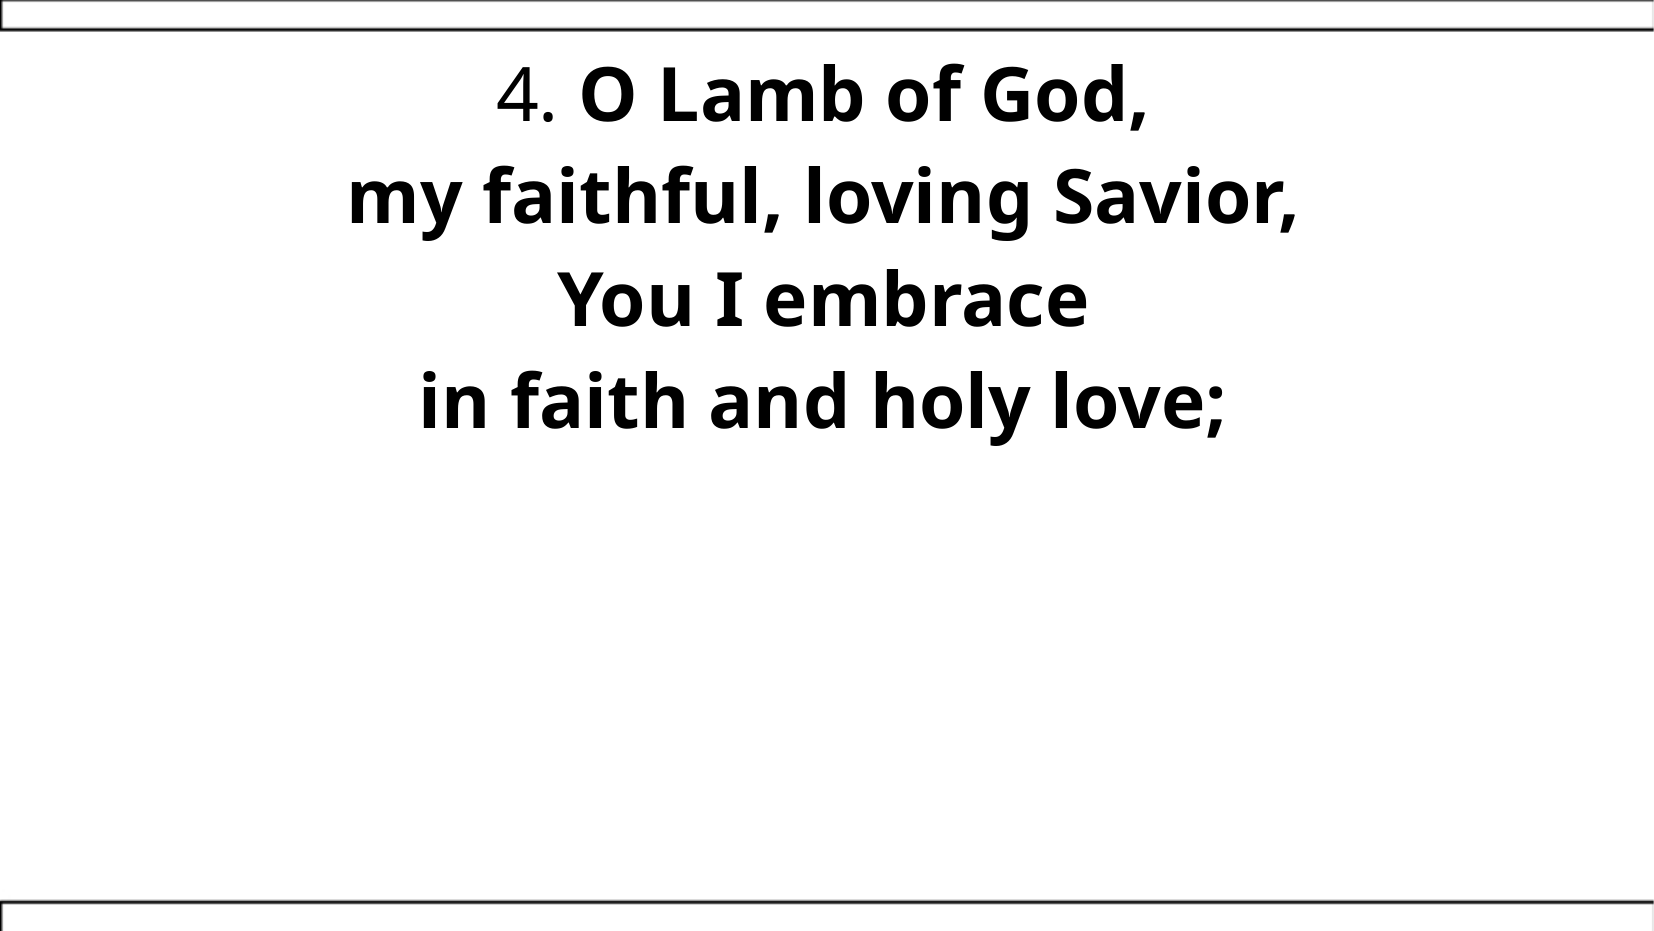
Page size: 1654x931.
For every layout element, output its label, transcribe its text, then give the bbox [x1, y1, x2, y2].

text_box 4. O Lamb of God, my faithful, loving Savior, You I embrace in faith and holy love; [73, 33, 1574, 469]
picture [0, 0, 1654, 931]
